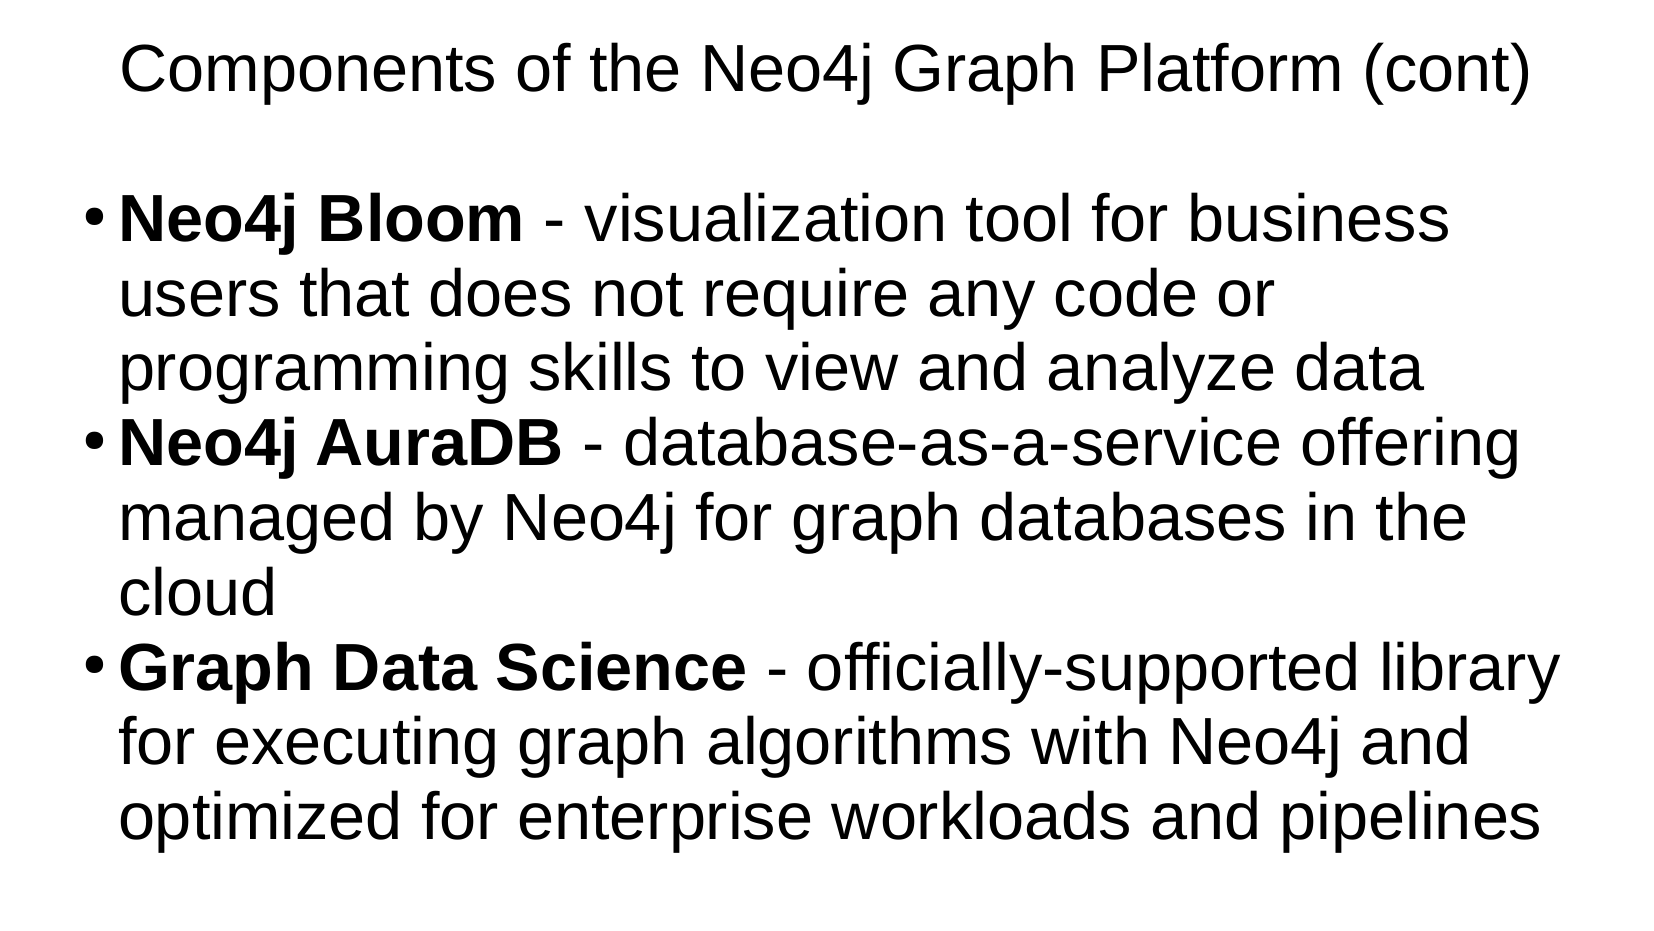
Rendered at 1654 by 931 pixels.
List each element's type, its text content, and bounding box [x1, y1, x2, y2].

subtitle Components of the Neo4j Graph Platform (cont) Neo4j Bloom - visualization tool for business users that does not require any code or programming skills to view and analyze data Neo4j AuraDB - database-as-a-service offering managed by Neo4j for graph databases in the cloud Graph Data Science - officially-supported library for executing graph algorithms with Neo4j and optimized for enterprise workloads and pipelines [82, 31, 1571, 854]
